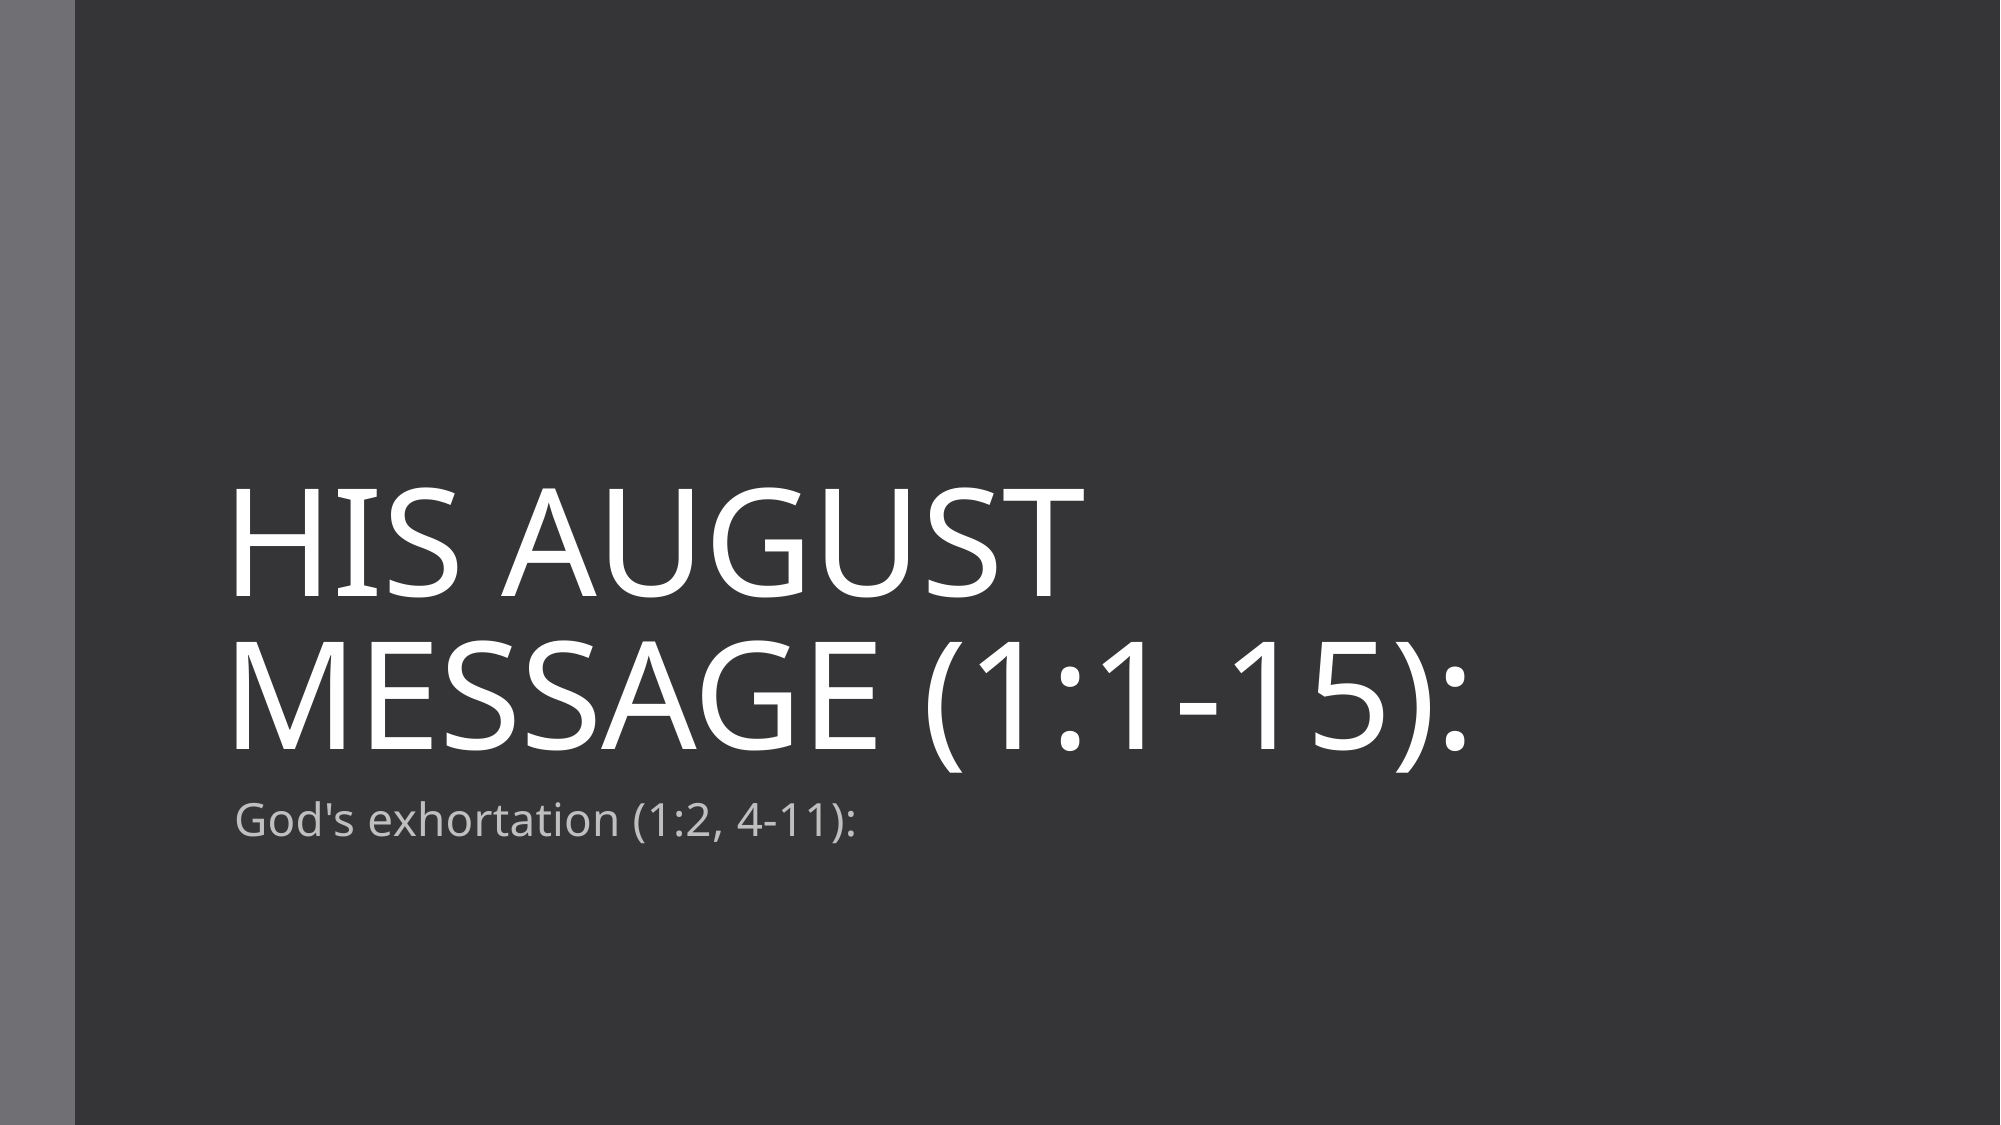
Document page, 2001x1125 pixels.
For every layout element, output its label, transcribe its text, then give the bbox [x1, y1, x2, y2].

title HIS AUGUST MESSAGE (1:1-15): [206, 124, 1752, 787]
subtitle God's exhortation (1:2, 4-11): [206, 787, 1752, 1066]
